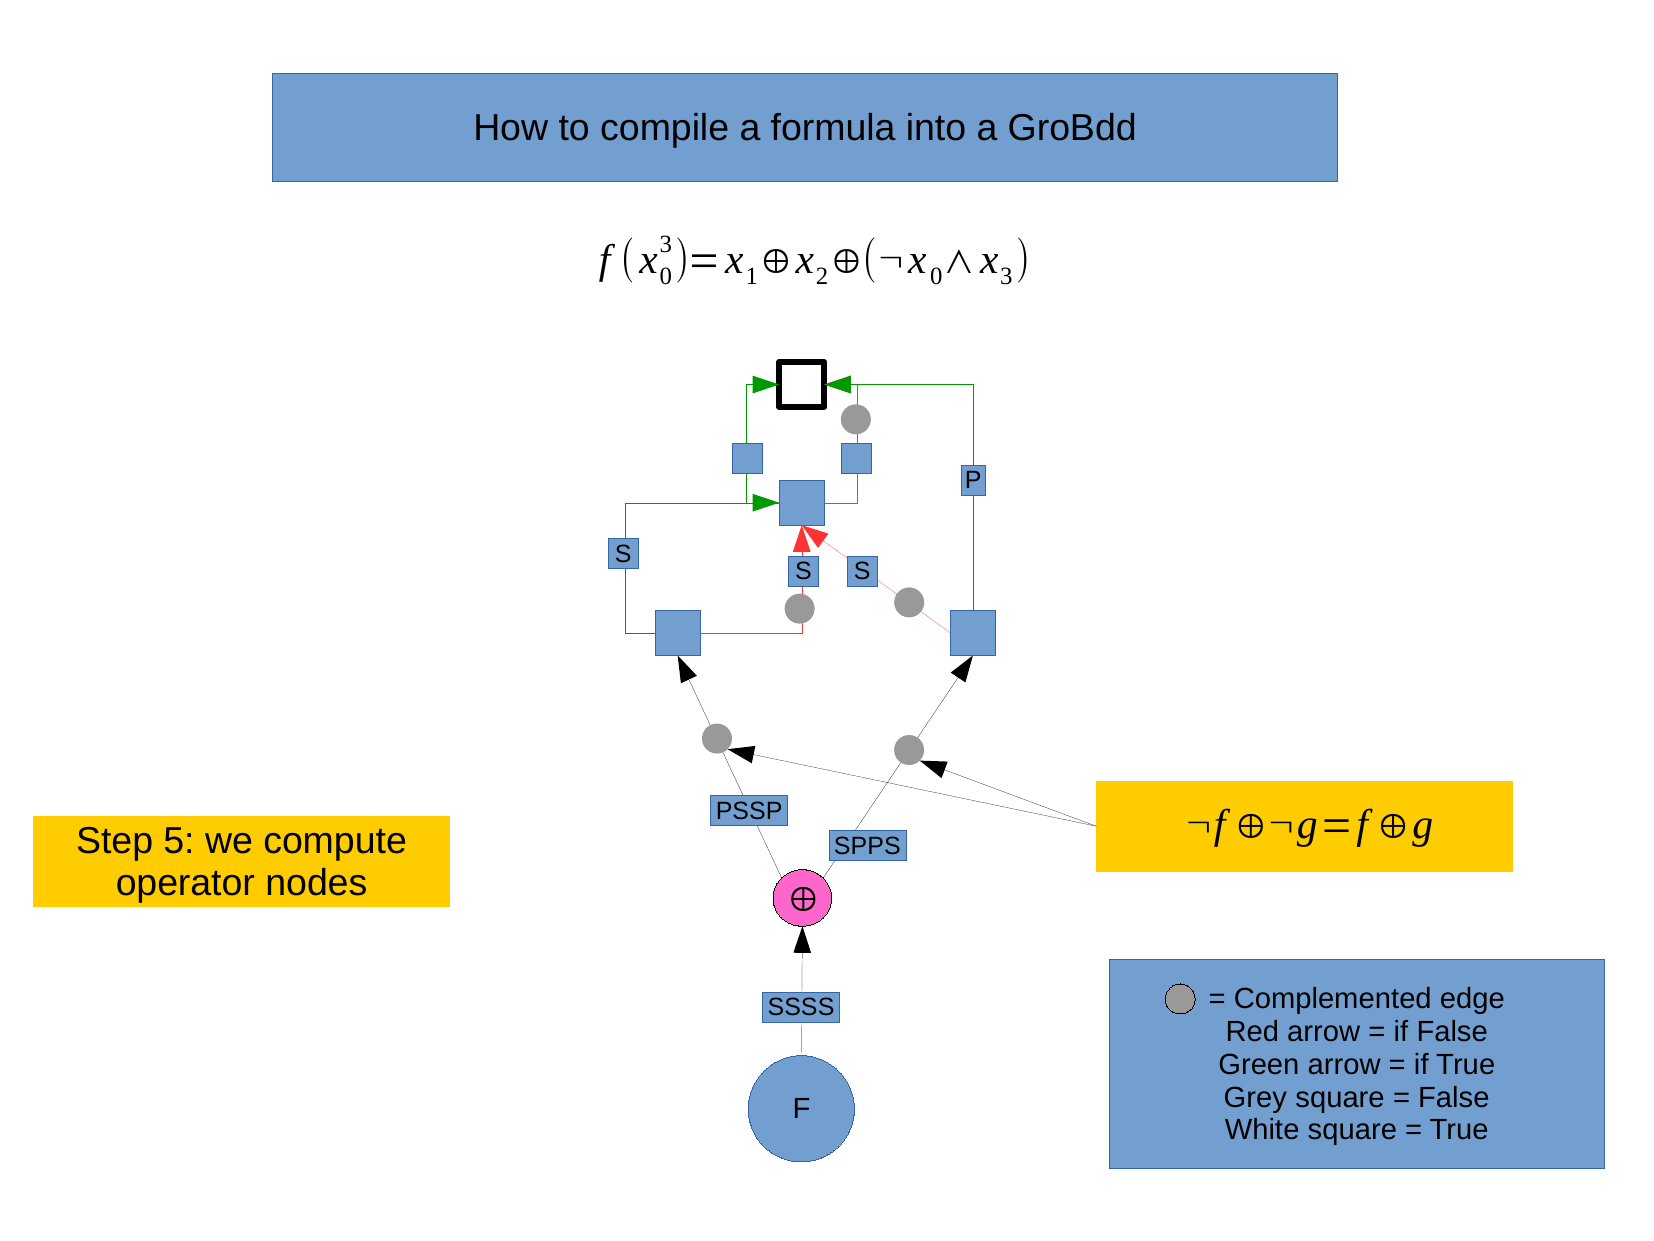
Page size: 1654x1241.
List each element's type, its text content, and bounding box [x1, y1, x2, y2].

text_box [841, 443, 872, 474]
text_box = Complemented edge Red arrow = if False Green arrow = if True Grey square = False White square = True [1109, 959, 1605, 1169]
text_box [840, 404, 871, 435]
text_box [1165, 983, 1196, 1014]
text_box SPPS [829, 830, 907, 861]
chart [1179, 800, 1441, 848]
text_box [773, 882, 778, 914]
text_box [784, 593, 815, 624]
text_box S [608, 538, 639, 569]
text_box P [961, 465, 986, 496]
text_box F [748, 1055, 855, 1162]
text_box [655, 610, 701, 656]
chart [590, 231, 1036, 289]
text_box S [847, 556, 878, 587]
text_box [1096, 781, 1513, 872]
text_box S [788, 556, 819, 587]
text_box SSSS [762, 992, 840, 1023]
text_box [827, 882, 832, 914]
chart [778, 873, 827, 921]
text_box [950, 610, 996, 656]
text_box How to compile a formula into a GroBdd [272, 73, 1338, 182]
text_box [788, 869, 817, 873]
text_box [785, 921, 820, 927]
text_box Step 5: we compute operator nodes [33, 816, 450, 907]
text_box [779, 480, 825, 526]
text_box [894, 587, 925, 618]
text_box PSSP [710, 795, 788, 826]
text_box [894, 735, 925, 766]
text_box [701, 723, 732, 754]
text_box [732, 443, 763, 474]
text_box [779, 362, 825, 408]
